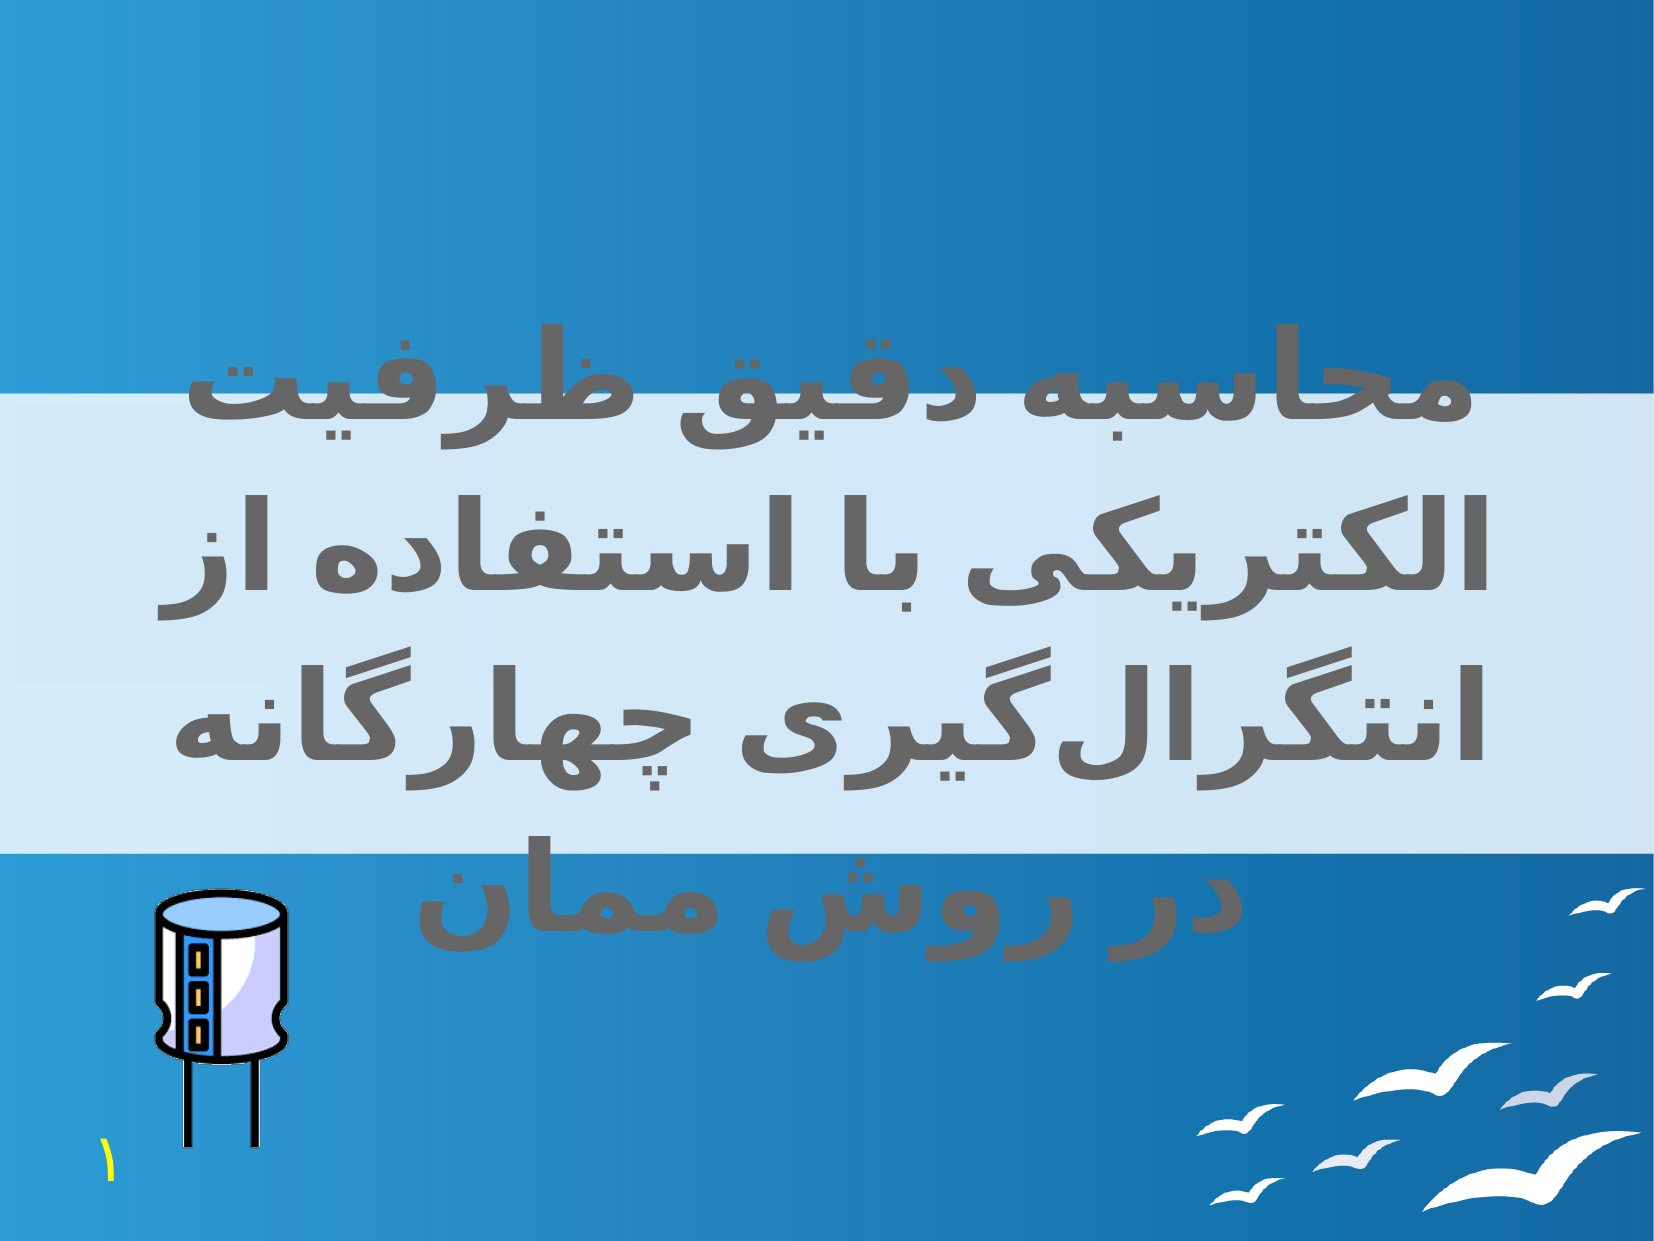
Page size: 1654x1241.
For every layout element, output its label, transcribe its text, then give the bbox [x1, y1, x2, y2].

title محاسبه دقیق ظرفیت الکتریکی با استفاده از انتگرال‌گیری چهارگانه در روش ممان [127, 456, 1536, 798]
text_box ۱ [59, 1102, 148, 1241]
picture [0, 0, 1654, 1241]
